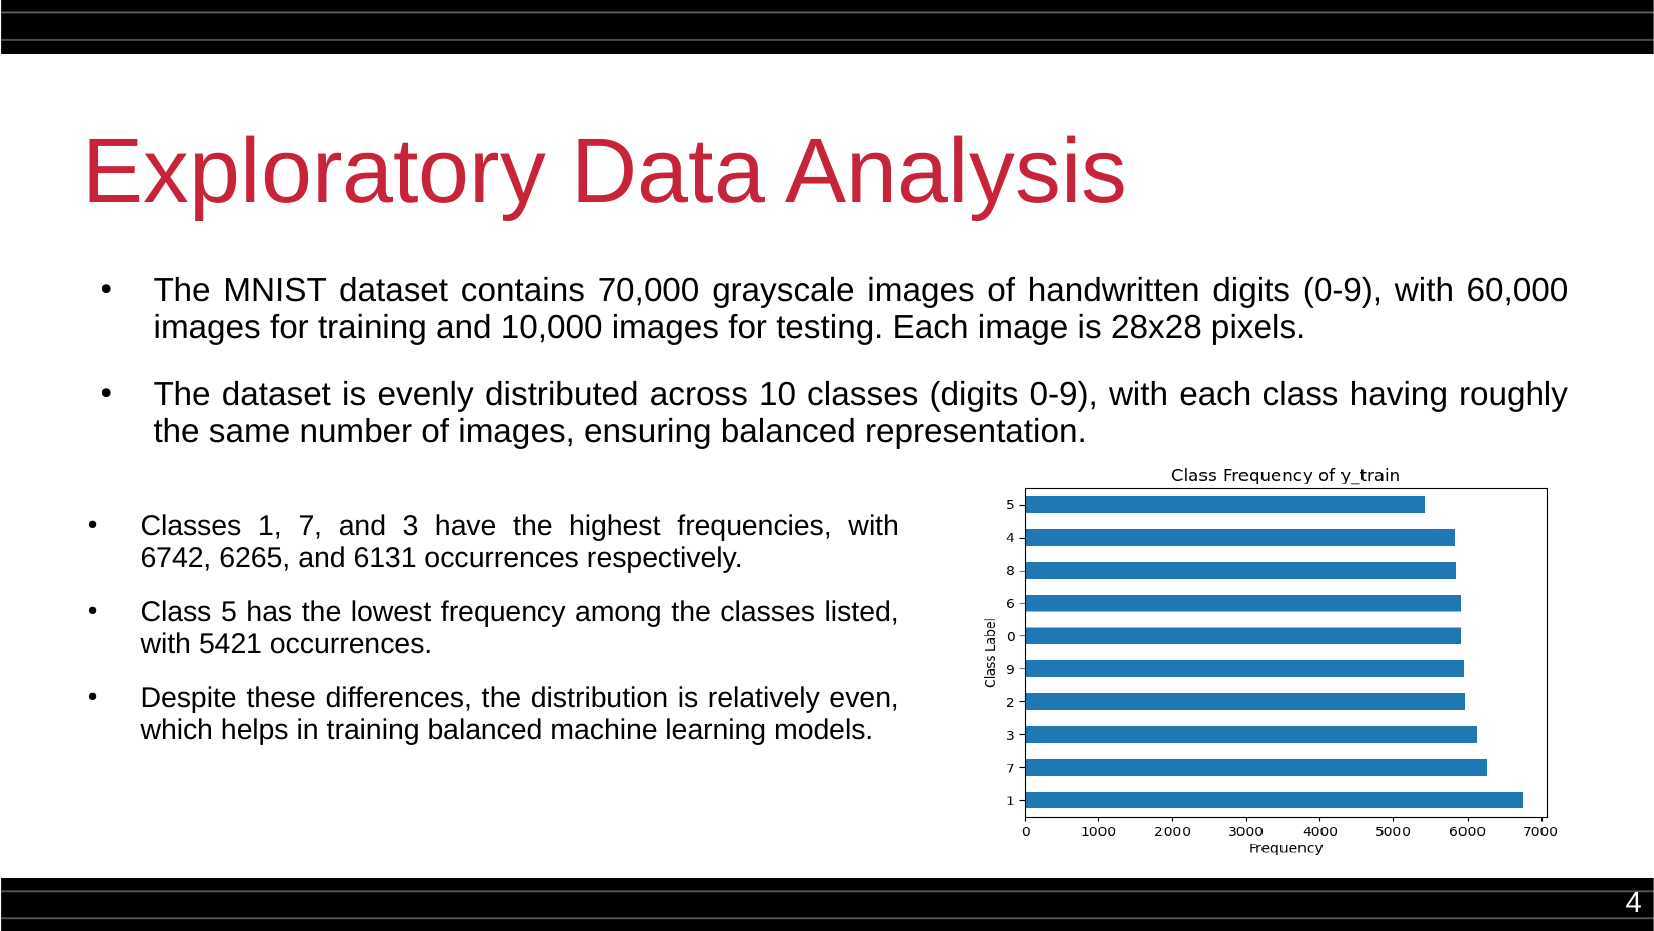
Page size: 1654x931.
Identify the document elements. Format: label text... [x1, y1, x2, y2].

picture [1, 0, 1654, 54]
picture [1, 878, 1654, 931]
title Exploratory Data Analysis [82, 92, 1571, 249]
list Classes 1, 7, and 3 have the highest frequencies, with 6742, 6265, and 6131 occurrences respectively. Class 5 has the lowest frequency among the classes listed, with 5421 occurrences. Despite these differences, the distribution is relatively even, which helps in training balanced machine learning models. [86, 510, 901, 766]
list The MNIST dataset contains 70,000 grayscale images of handwritten digits (0-9), with 60,000 images for training and 10,000 images for testing. Each image is 28x28 pixels. The dataset is evenly distributed across 10 classes (digits 0-9), with each class having roughly the same number of images, ensuring balanced representation. [82, 271, 1571, 481]
picture [982, 459, 1563, 861]
